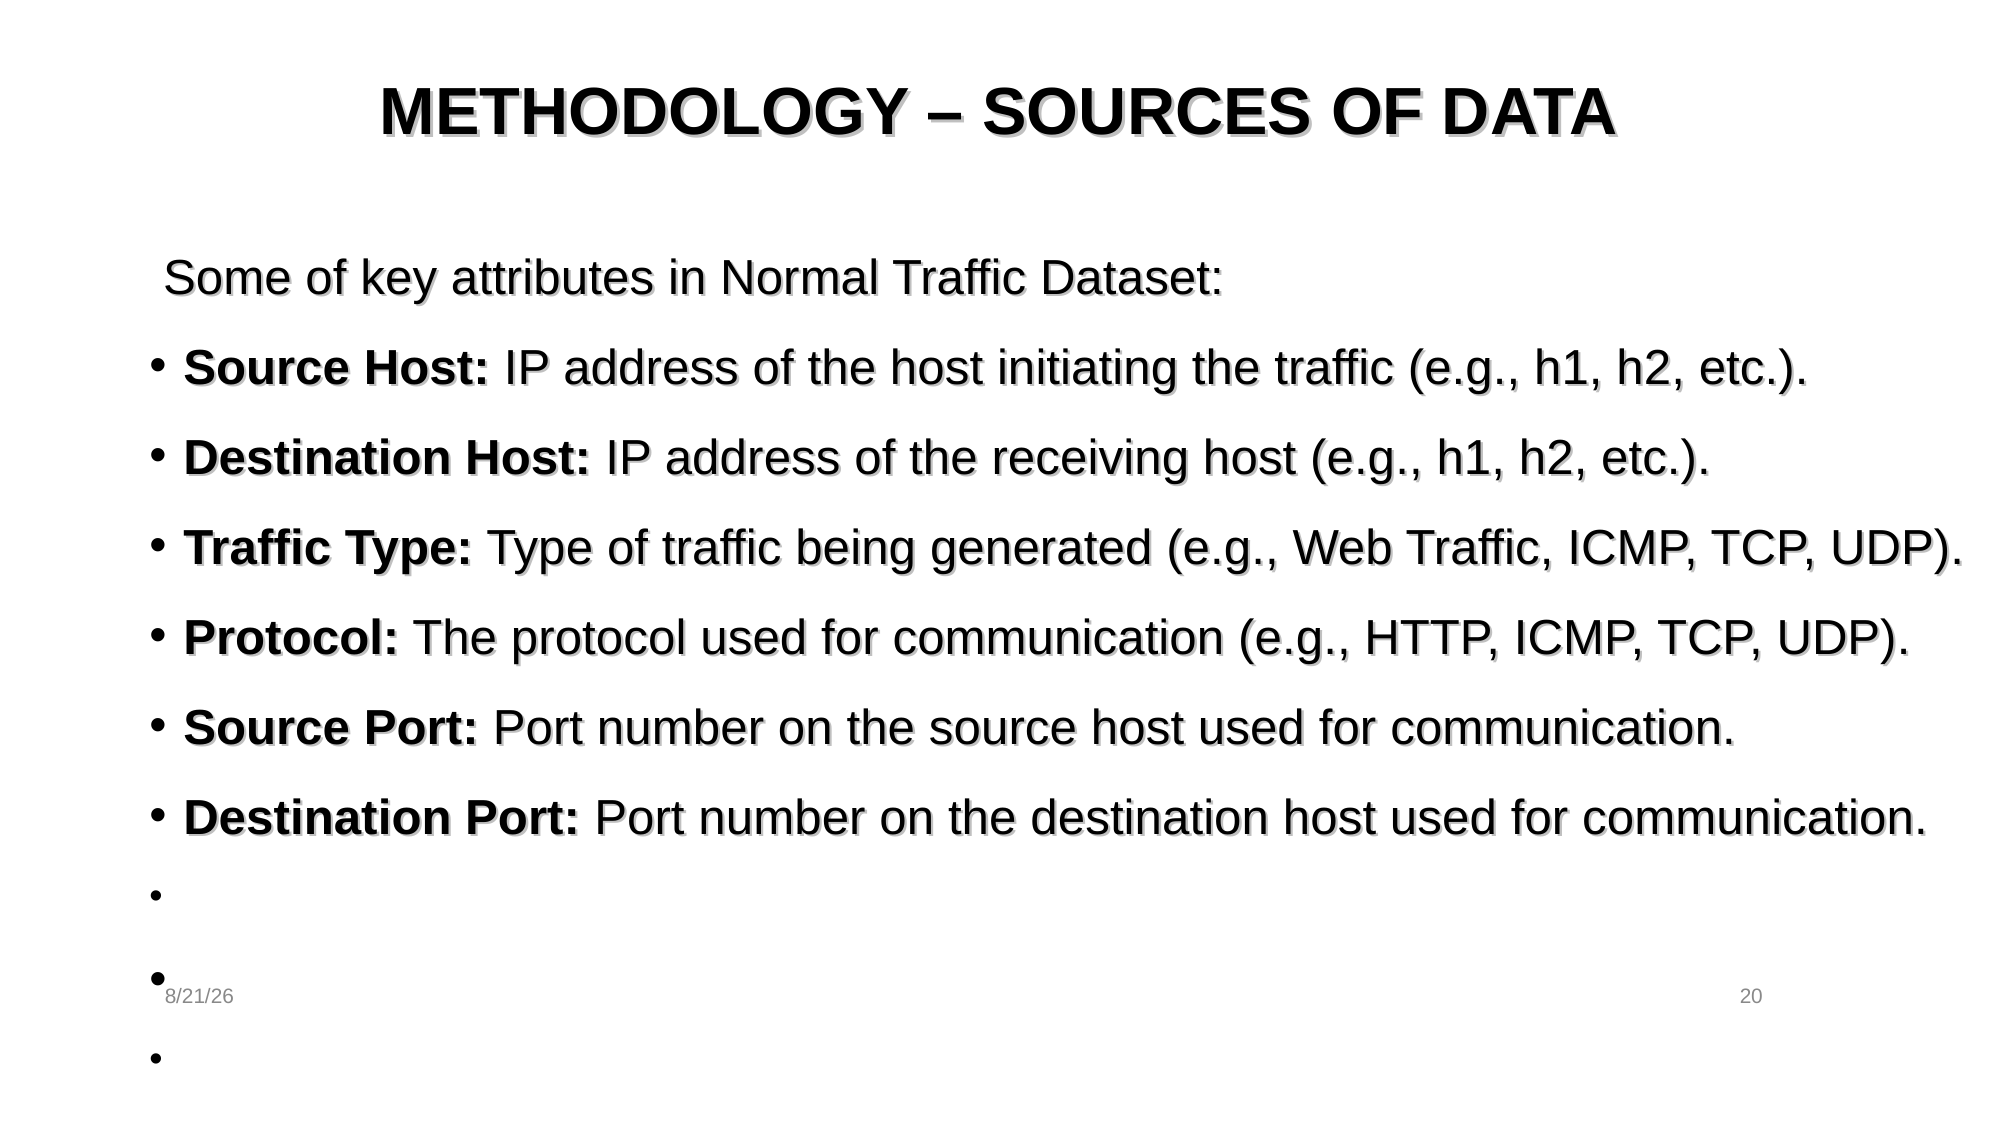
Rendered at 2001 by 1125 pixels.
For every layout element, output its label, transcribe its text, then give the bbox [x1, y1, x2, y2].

slide_number 20 [1724, 965, 1849, 1025]
title Methodology – sources of data [149, 38, 1849, 188]
list Some of key attributes in Normal Traffic Dataset: Source Host: IP address of the host initiating the traffic (e.g., h1, h2, etc.). Destination Host: IP address of the receiving host (e.g., h1, h2, etc.). Traffic Type: Type of traffic being generated (e.g., Web Traffic, ICMP, TCP, UDP). Protocol: The protocol used for communication (e.g., HTTP, ICMP, TCP, UDP). Source Port: Port number on the source host used for communication. Destination Port: Port number on the destination host used for communication. [134, 225, 2000, 927]
slide_number December 27, 2024 [149, 965, 600, 1025]
